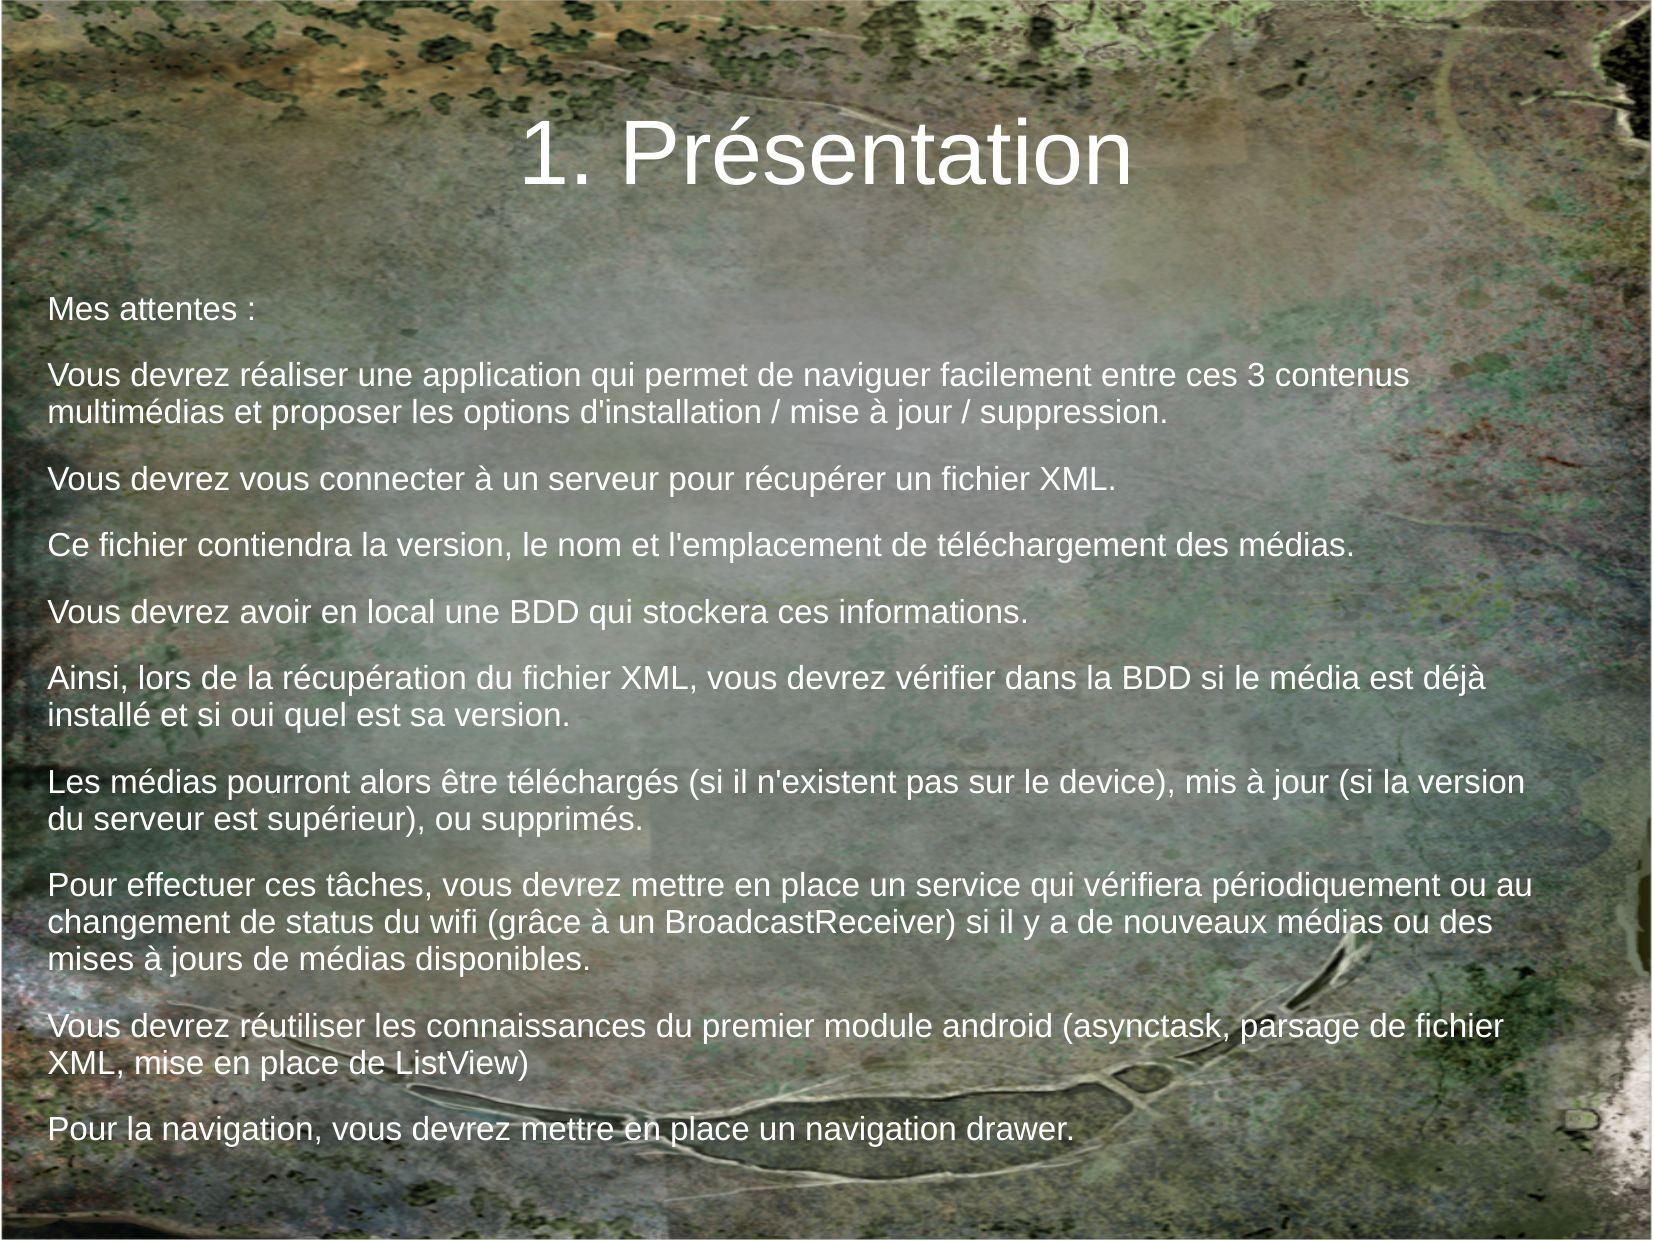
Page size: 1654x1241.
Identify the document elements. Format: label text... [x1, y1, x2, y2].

list Mes attentes : Vous devrez réaliser une application qui permet de naviguer facilement entre ces 3 contenus multimédias et proposer les options d'installation / mise à jour / suppression. Vous devrez vous connecter à un serveur pour récupérer un fichier XML. Ce fichier contiendra la version, le nom et l'emplacement de téléchargement des médias. Vous devrez avoir en local une BDD qui stockera ces informations. Ainsi, lors de la récupération du fichier XML, vous devrez vérifier dans la BDD si le média est déjà installé et si oui quel est sa version. Les médias pourront alors être téléchargés (si il n'existent pas sur le device), mis à jour (si la version du serveur est supérieur), ou supprimés. Pour effectuer ces tâches, vous devrez mettre en place un service qui vérifiera périodiquement ou au changement de status du wifi (grâce à un BroadcastReceiver) si il y a de nouveaux médias ou des mises à jours de médias disponibles. Vous devrez réutiliser les connaissances du premier module android (asynctask, parsage de fichier XML, mise en place de ListView) Pour la navigation, vous devrez mettre en place un navigation drawer. [47, 290, 1571, 1193]
picture [0, 0, 1654, 1241]
title 1. Présentation [82, 49, 1571, 257]
